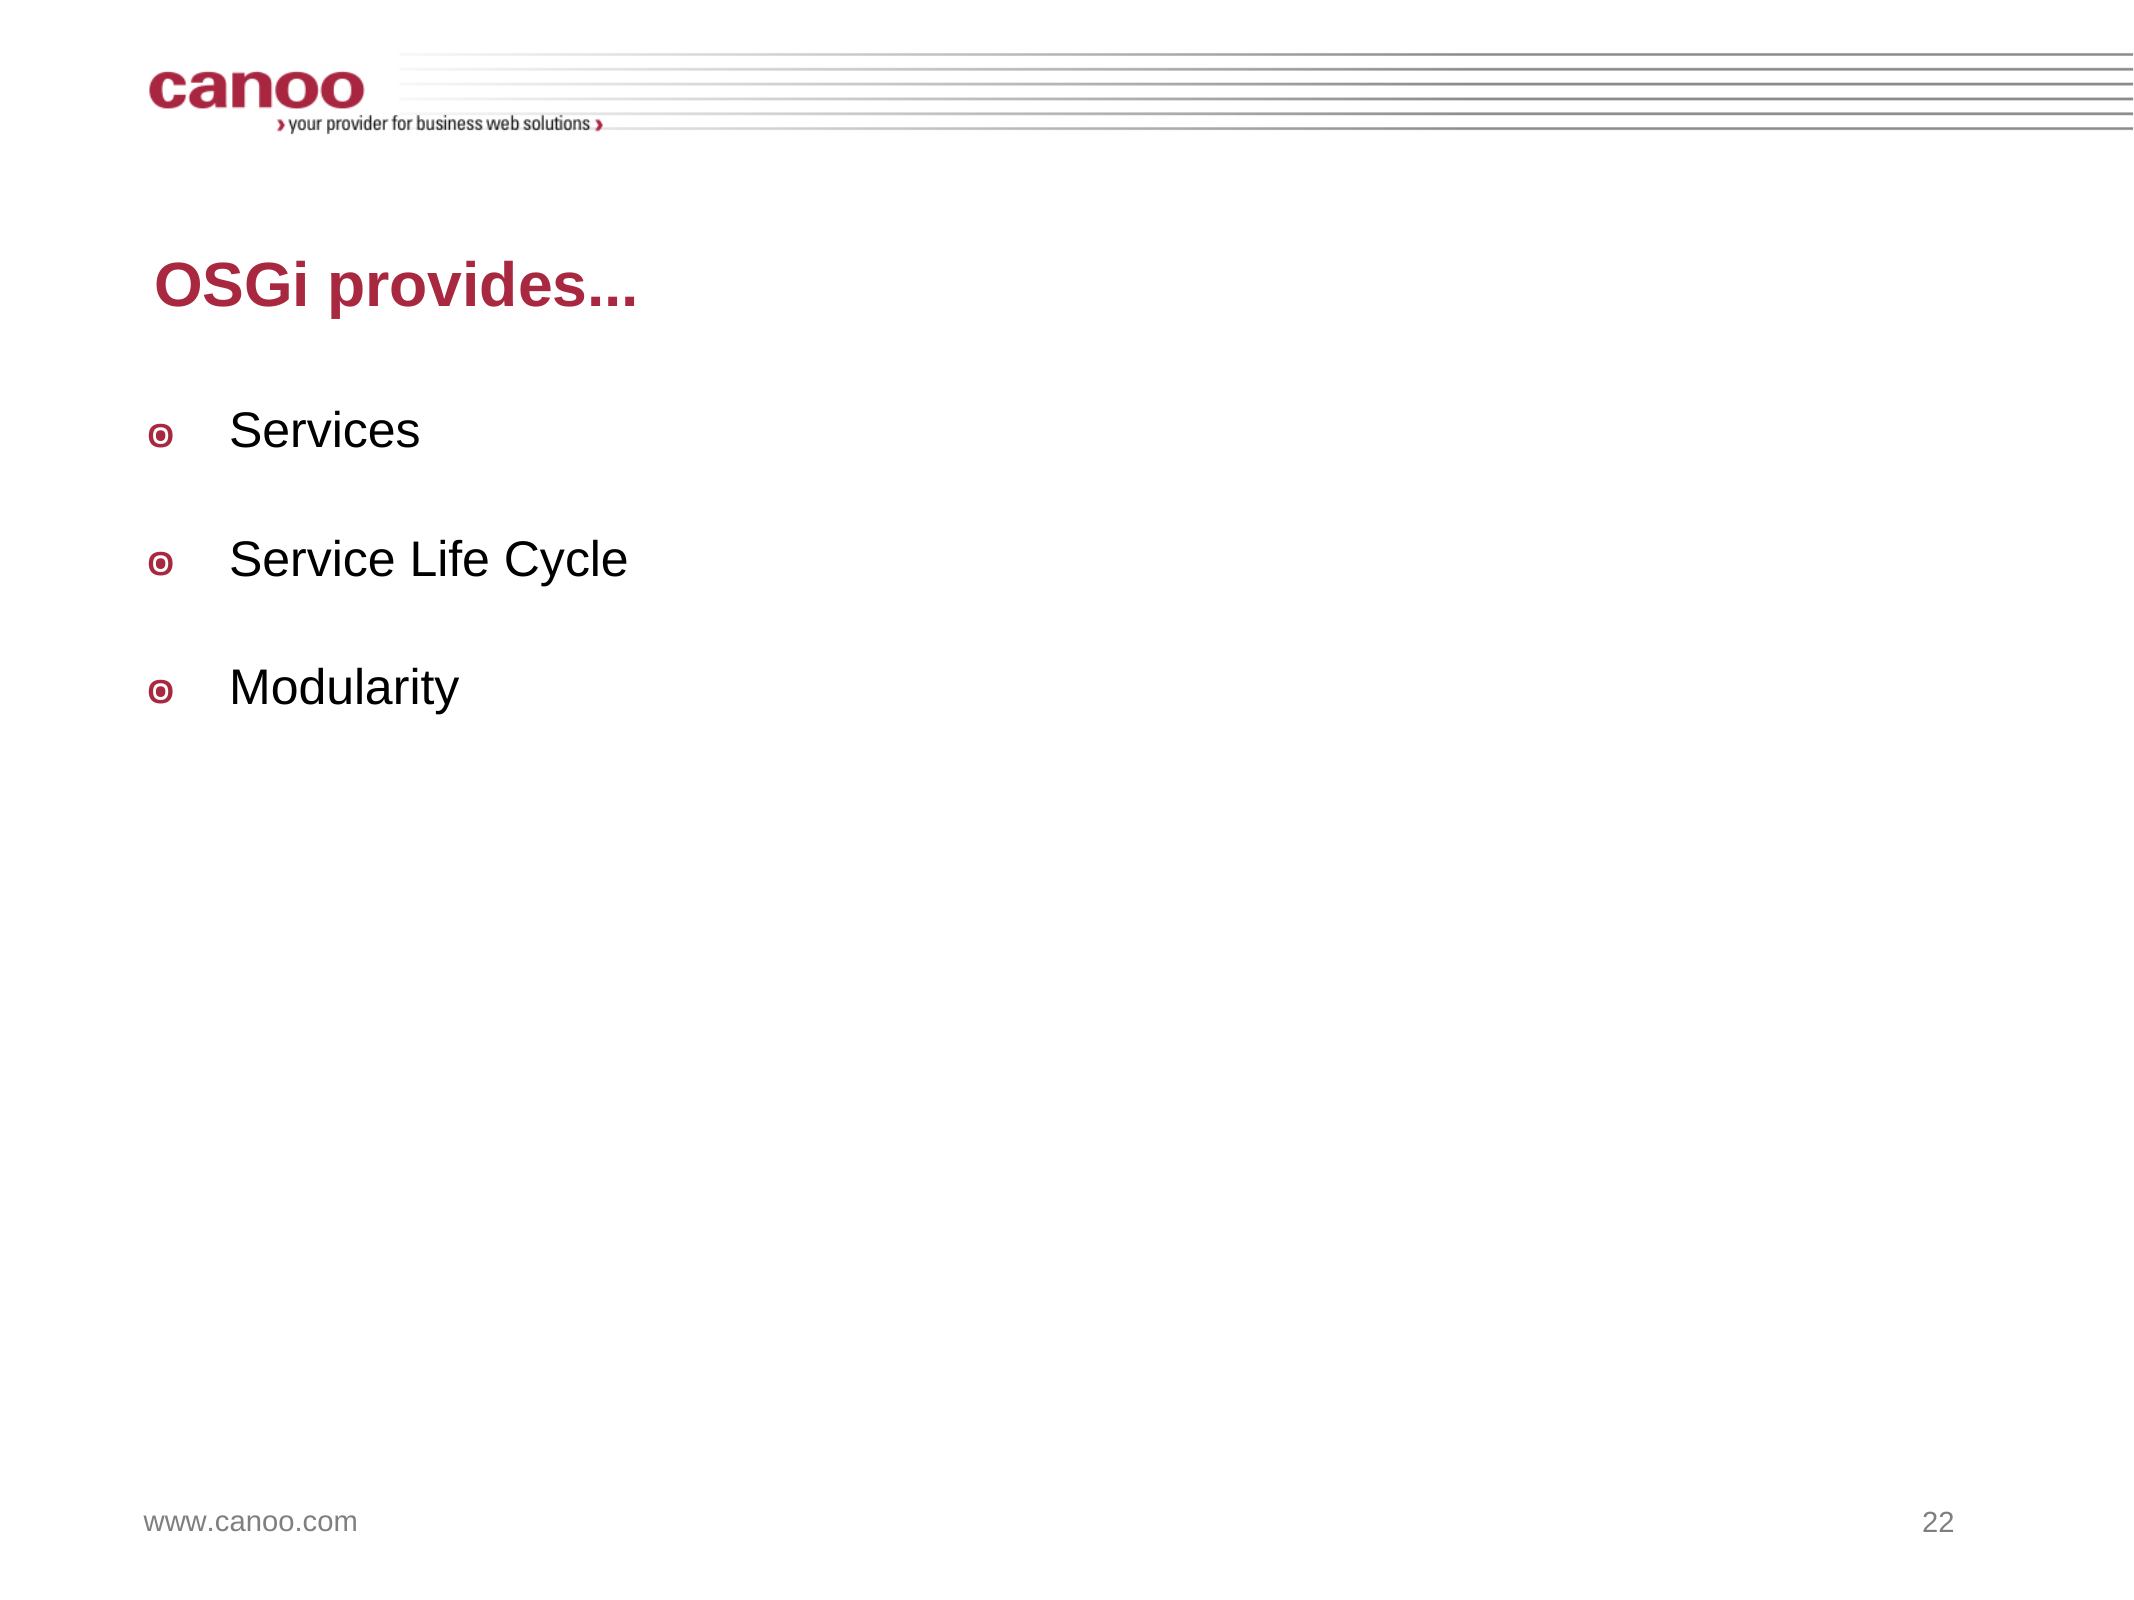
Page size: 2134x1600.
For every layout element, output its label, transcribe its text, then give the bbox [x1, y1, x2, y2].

list Services Service Life Cycle Modularity [145, 391, 1959, 1405]
title OSGi provides... [145, 233, 1961, 328]
text_box <number> [1912, 1495, 1965, 1546]
picture [0, 21, 2134, 188]
